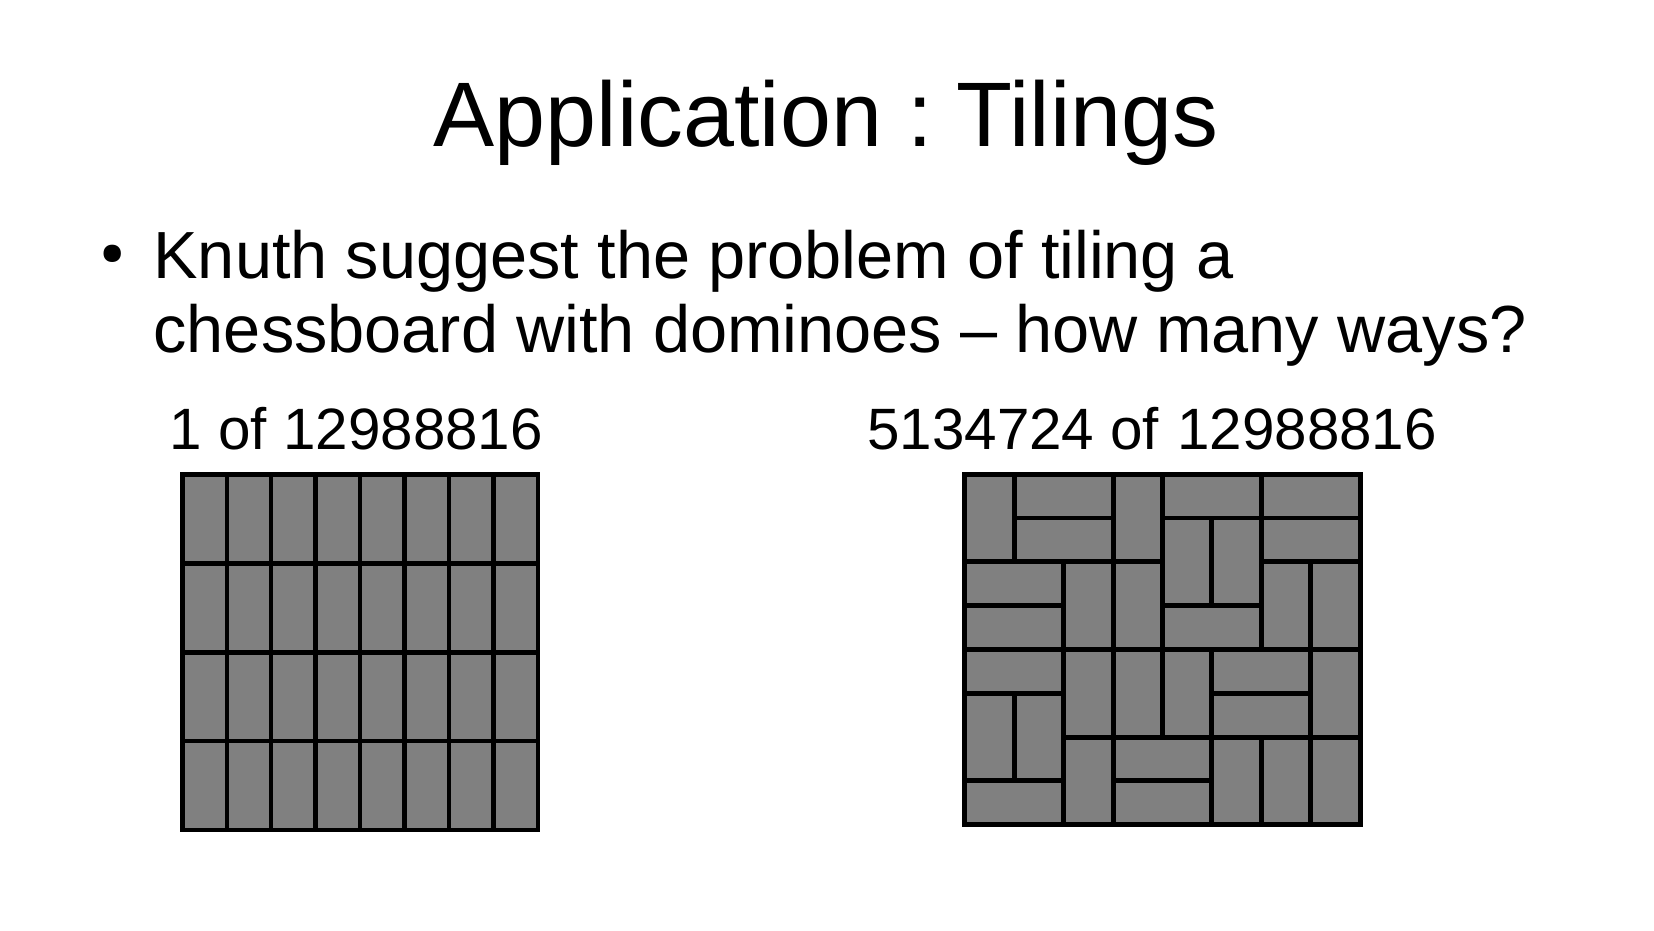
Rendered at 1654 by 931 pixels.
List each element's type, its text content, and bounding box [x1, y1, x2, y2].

title Application : Tilings [82, 37, 1571, 193]
picture [937, 450, 1388, 849]
picture [157, 450, 563, 855]
list Knuth suggest the problem of tiling a chessboard with dominoes – how many ways? 1 of 12988816 5134724 of 12988816 [82, 217, 1571, 758]
